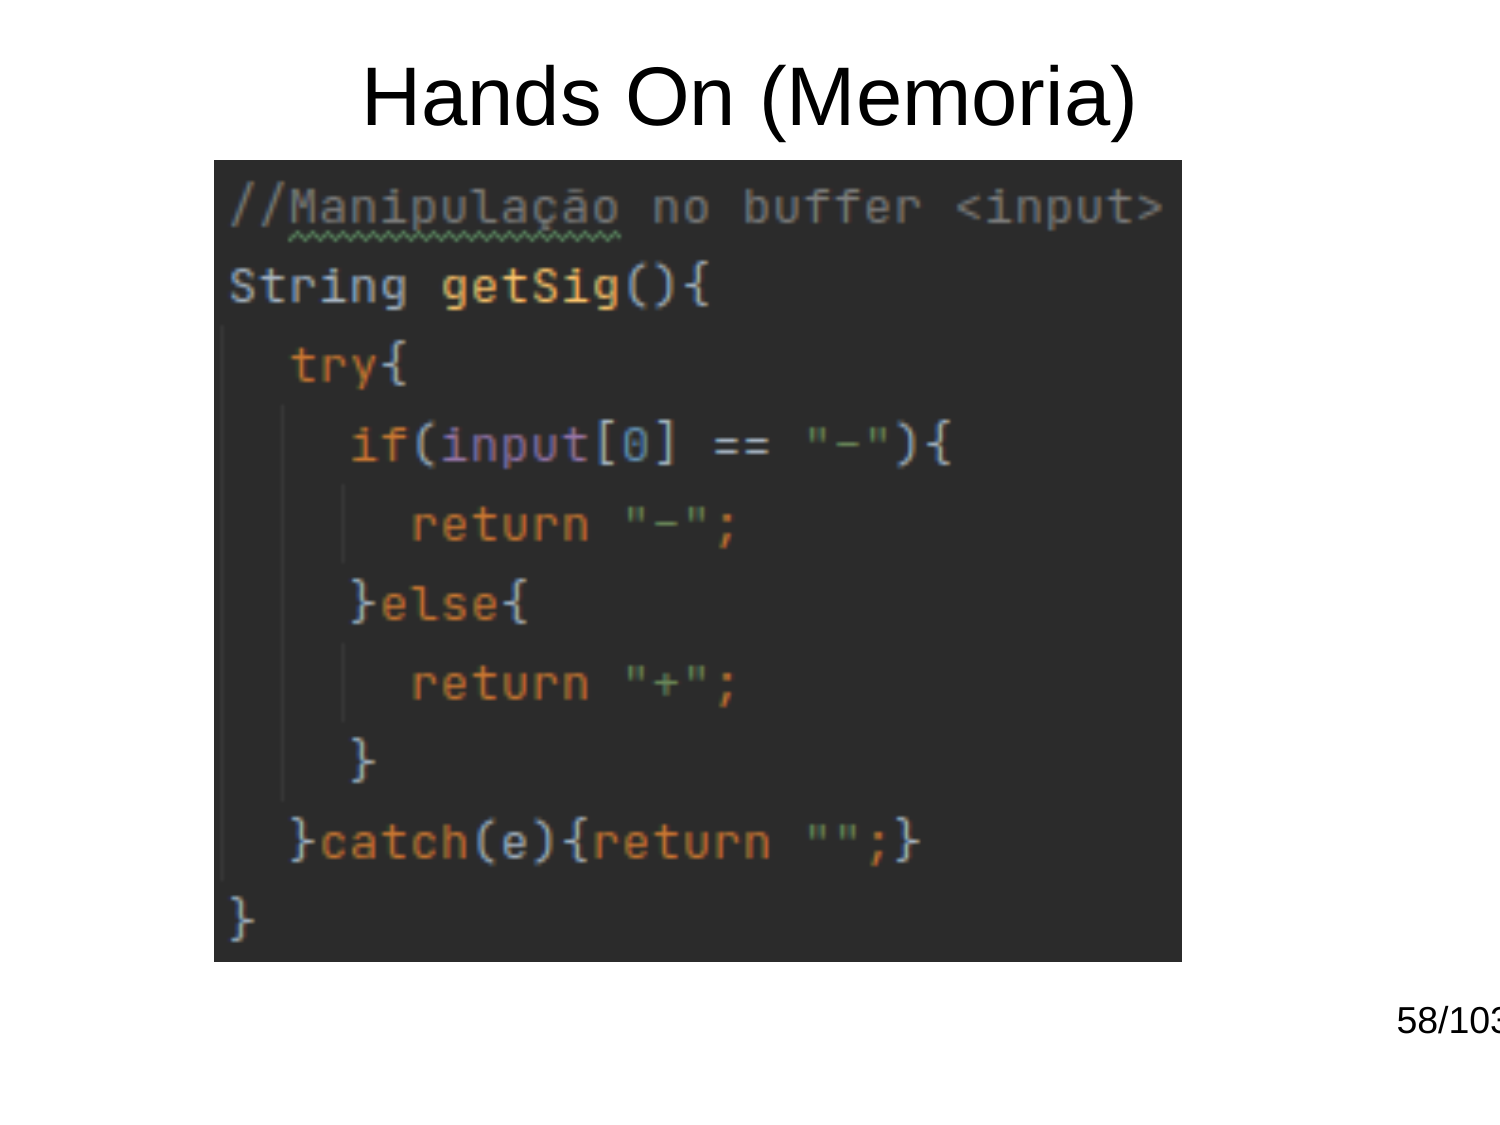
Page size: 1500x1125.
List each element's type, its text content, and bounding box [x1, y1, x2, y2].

text_box Hands On (Memoria) [74, 30, 1425, 155]
picture [214, 160, 1182, 962]
